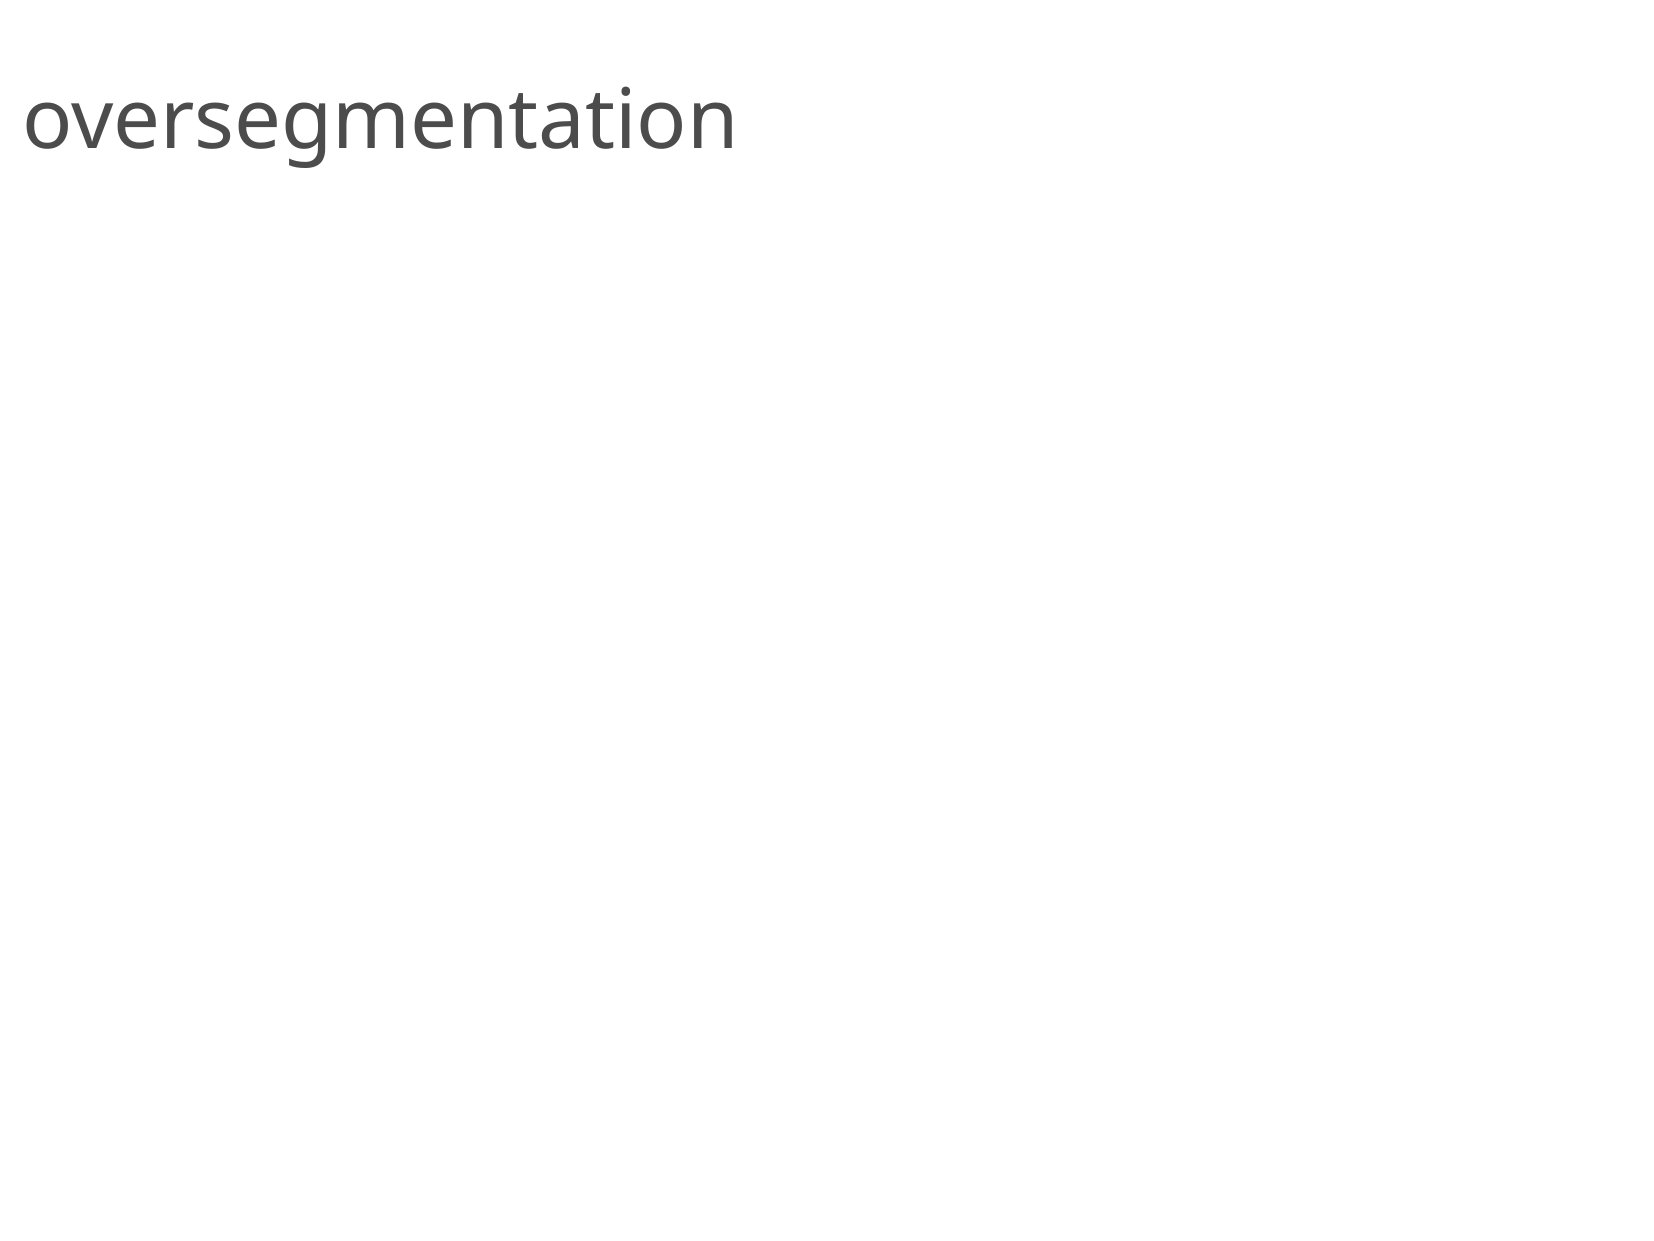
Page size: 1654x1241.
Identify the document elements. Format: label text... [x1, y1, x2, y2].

title oversegmentation [22, 26, 1654, 205]
